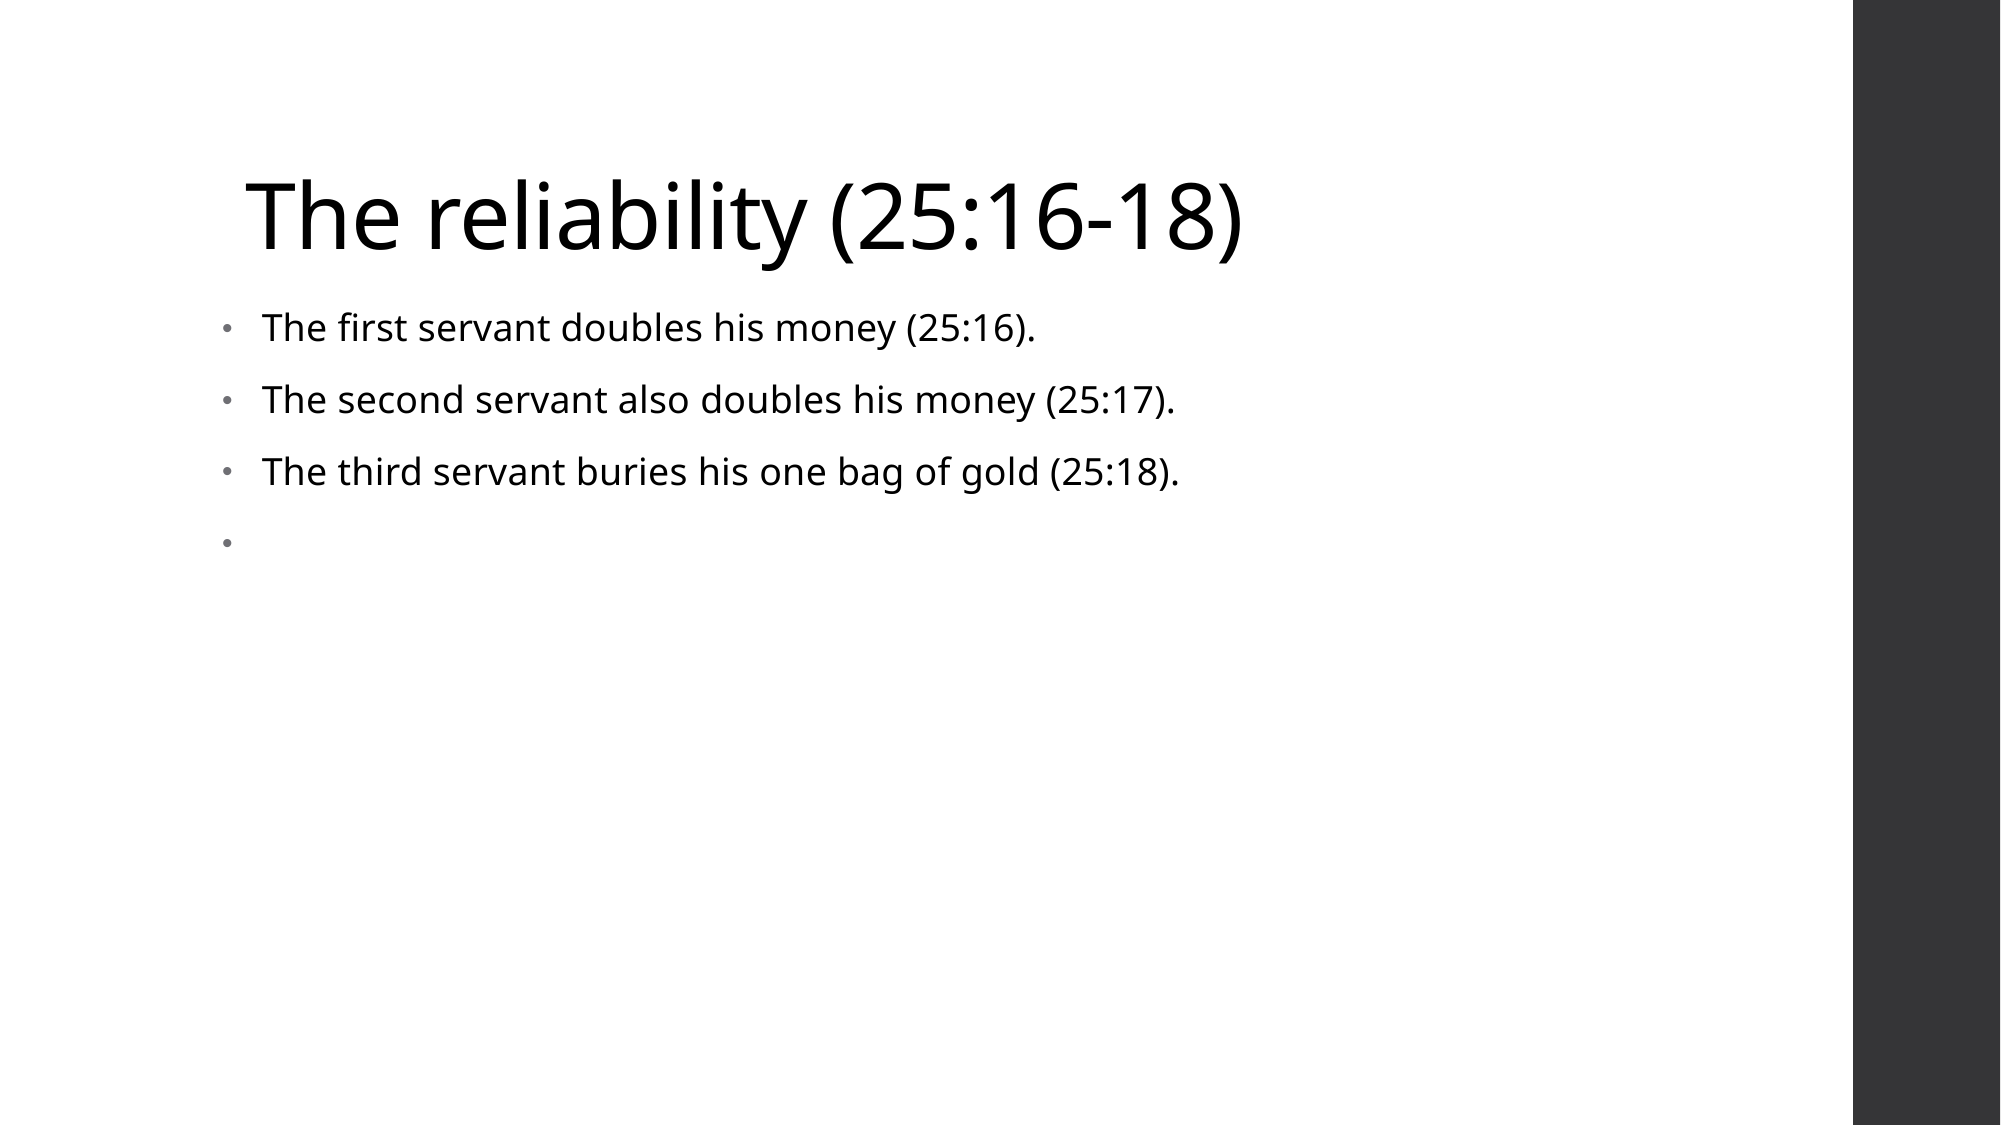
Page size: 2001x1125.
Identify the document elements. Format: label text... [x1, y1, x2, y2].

title The reliability (25:16-18) [206, 60, 1797, 278]
list The first servant doubles his money (25:16). The second servant also doubles his money (25:17). The third servant buries his one bag of gold (25:18). [206, 299, 1617, 1014]
